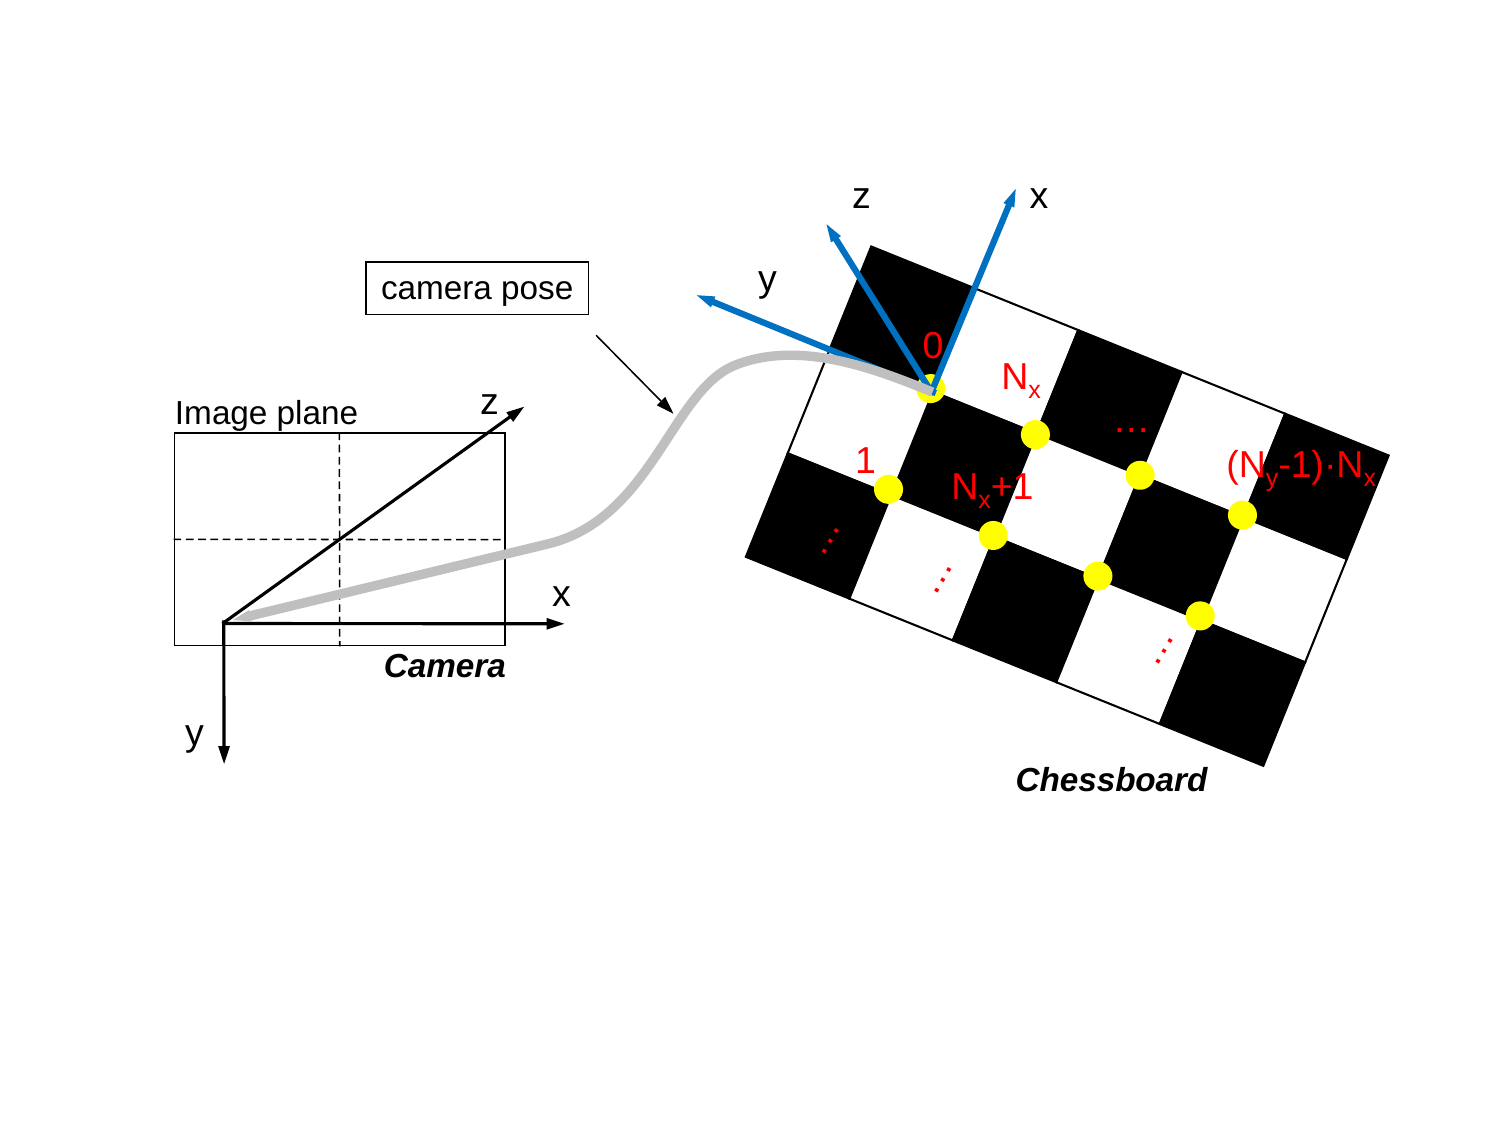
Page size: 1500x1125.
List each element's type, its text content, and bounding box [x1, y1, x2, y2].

text_box z [837, 166, 886, 225]
text_box [926, 375, 934, 383]
text_box … [779, 492, 863, 580]
text_box (Ny-1)·Nx [1211, 435, 1391, 500]
text_box … [1112, 602, 1197, 690]
text_box Image plane [160, 386, 374, 440]
text_box … [891, 531, 976, 619]
text_box 0 [907, 316, 959, 375]
text_box y [743, 249, 792, 308]
text_box Nx [986, 347, 1056, 413]
text_box Nx+1 [936, 457, 1049, 523]
text_box [745, 289, 1371, 766]
text_box camera pose [366, 262, 589, 315]
text_box x [1014, 166, 1064, 225]
text_box y [170, 703, 219, 762]
text_box x [537, 564, 586, 623]
text_box 1 [840, 431, 891, 490]
text_box [830, 281, 920, 381]
text_box 0 [907, 361, 916, 375]
text_box [861, 246, 971, 345]
text_box Camera [369, 639, 521, 692]
text_box z [495, 419, 514, 431]
text_box … [1097, 390, 1166, 449]
text_box z [465, 372, 514, 431]
text_box Chessboard [1000, 753, 1223, 806]
